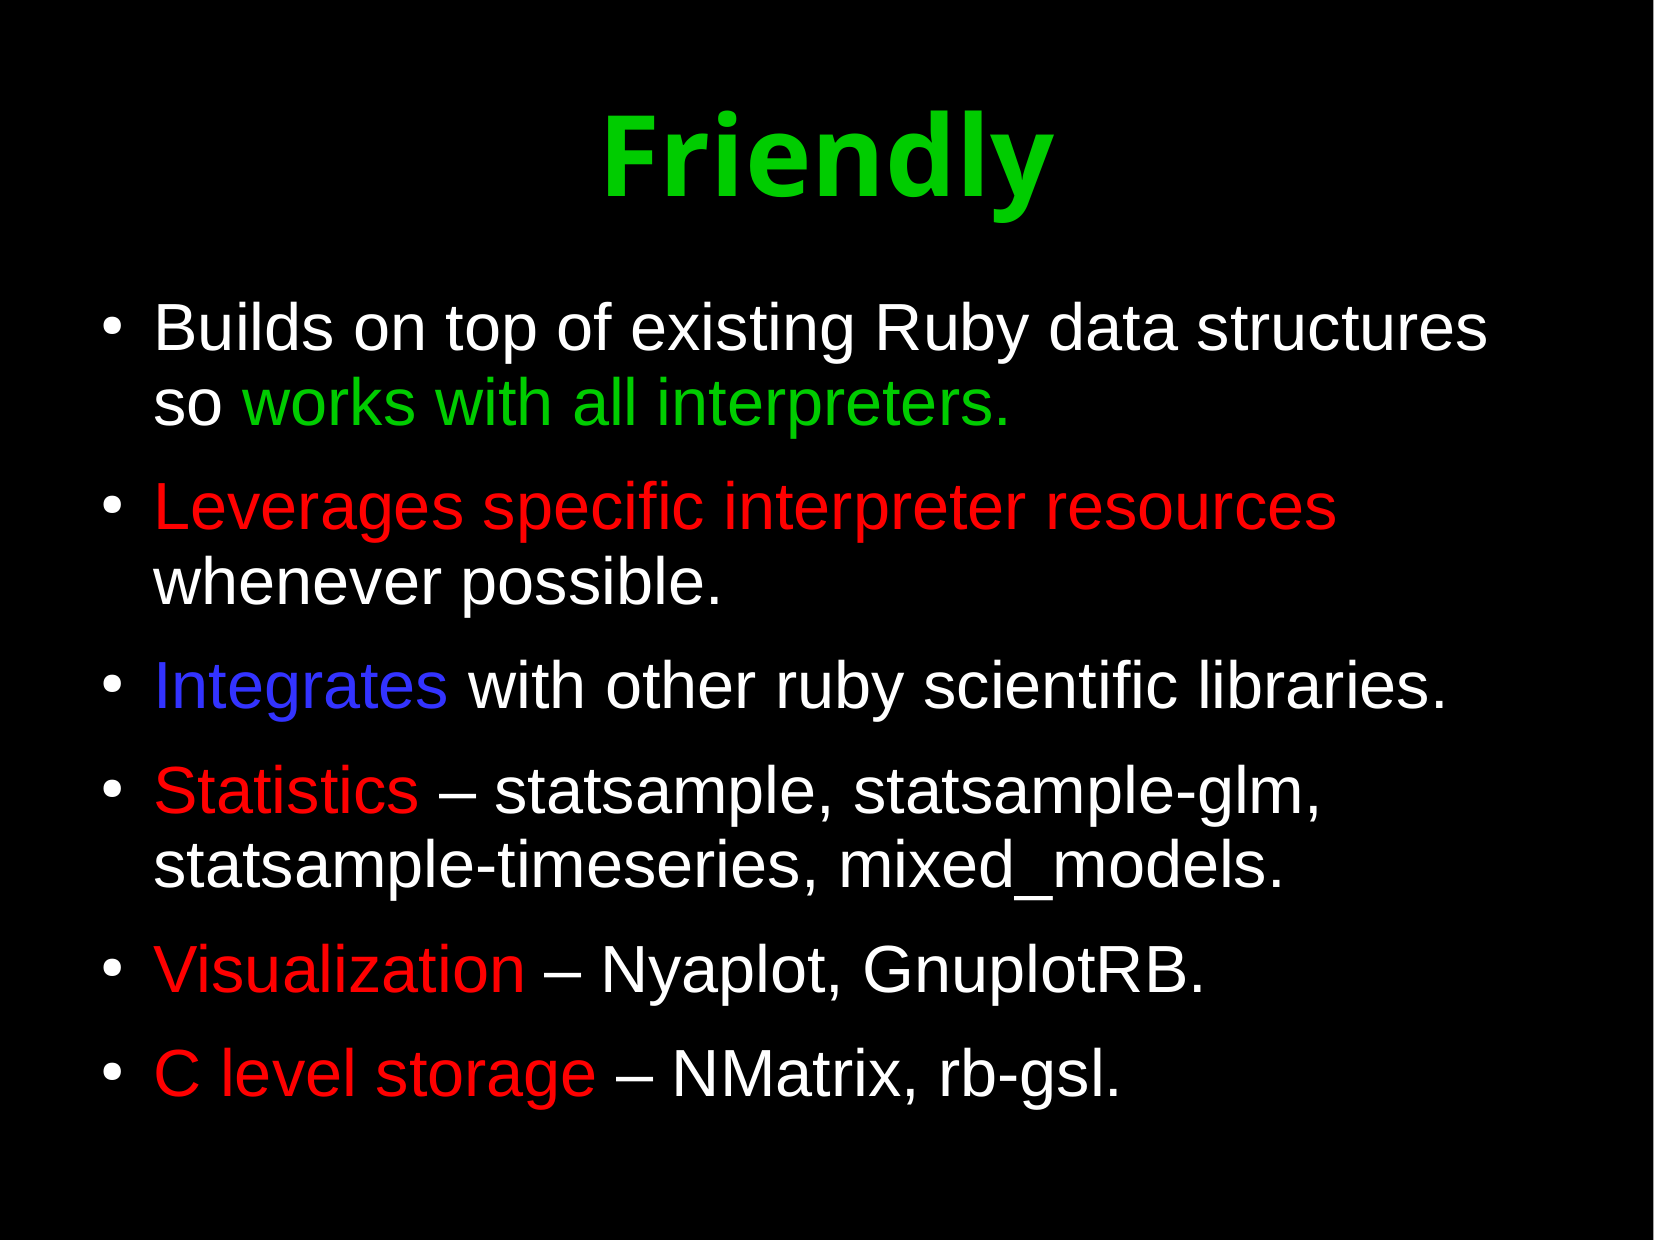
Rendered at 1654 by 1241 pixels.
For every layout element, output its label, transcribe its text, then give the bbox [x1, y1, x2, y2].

list Builds on top of existing Ruby data structures so works with all interpreters. Leverages specific interpreter resources whenever possible. Integrates with other ruby scientific libraries. Statistics – statsample, statsample-glm, statsample-timeseries, mixed_models. Visualization – Nyaplot, GnuplotRB. C level storage – NMatrix, rb-gsl. [82, 290, 1571, 1170]
title Friendly [82, 49, 1571, 257]
